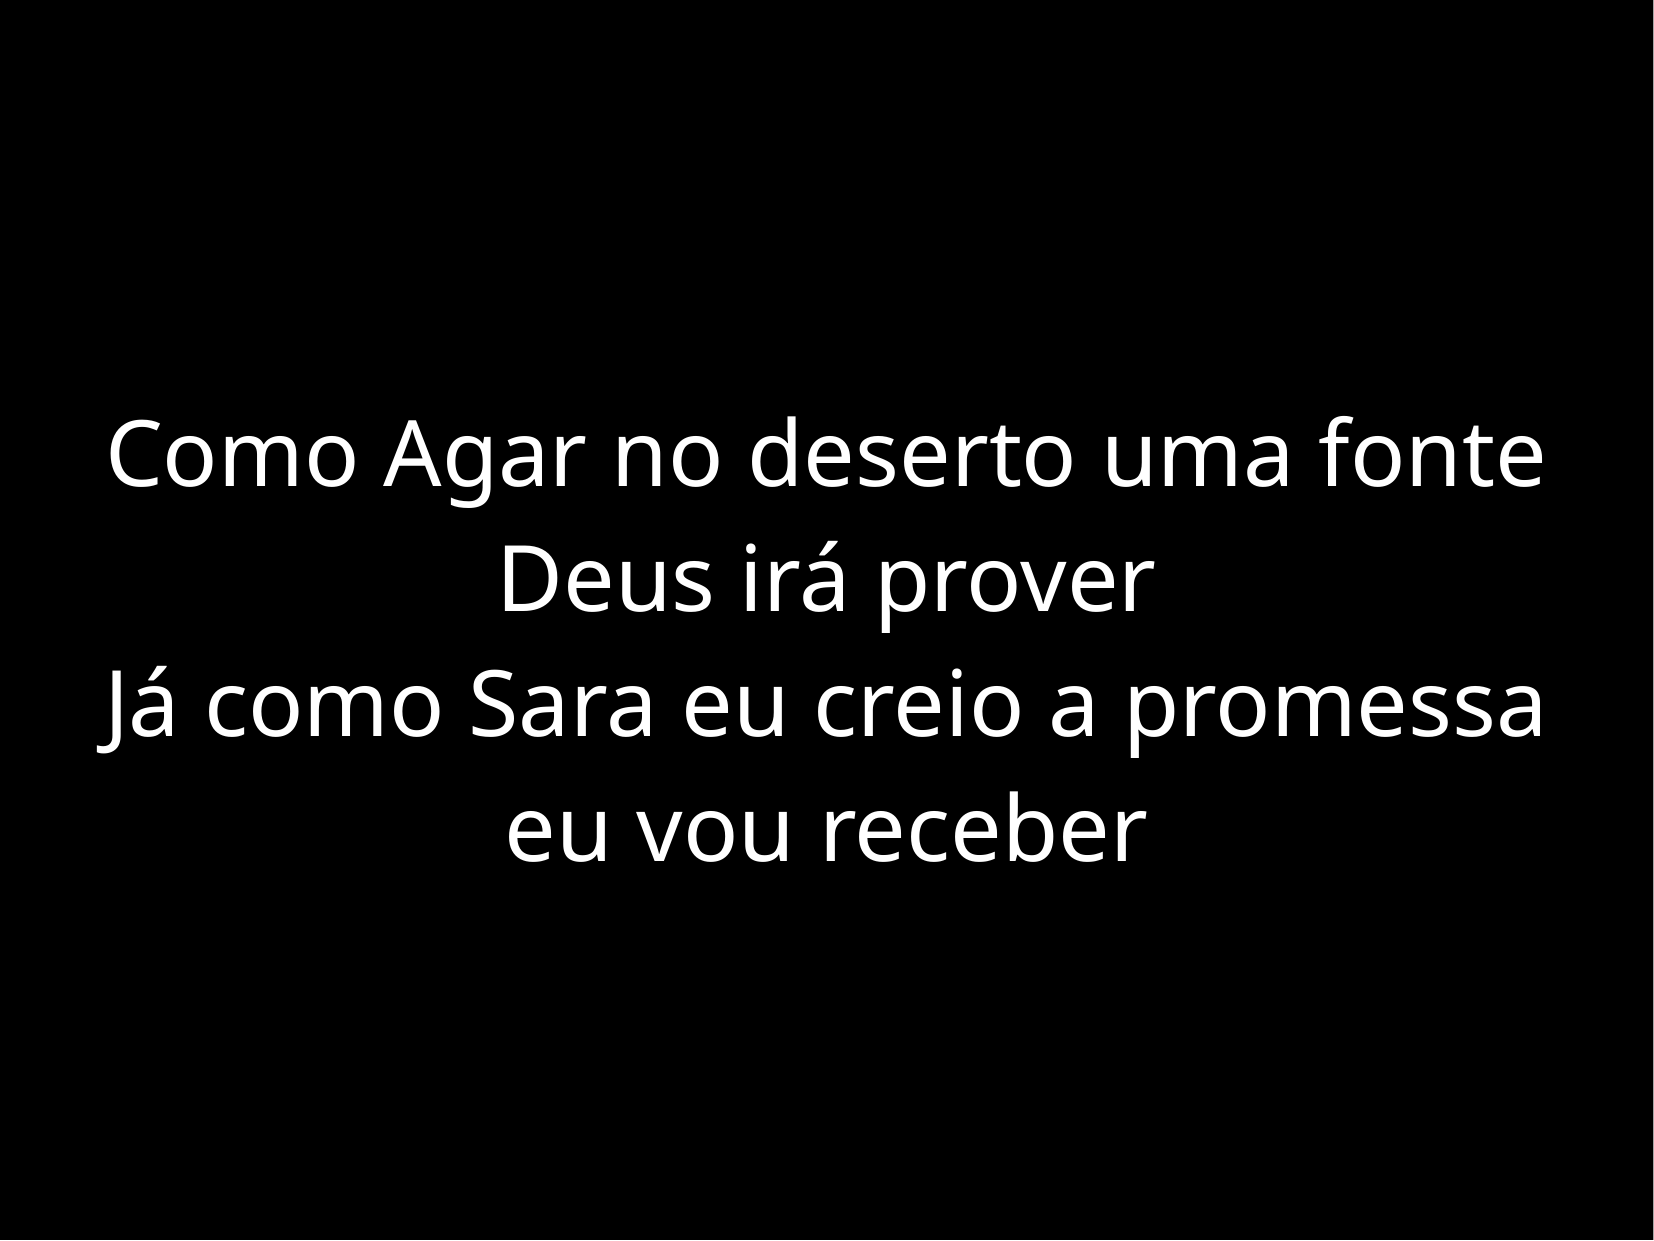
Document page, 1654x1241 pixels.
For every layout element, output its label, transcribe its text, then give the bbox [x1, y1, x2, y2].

title Como Agar no deserto uma fonte Deus irá prover Já como Sara eu creio a promessa eu vou receber [82, 49, 1571, 1229]
